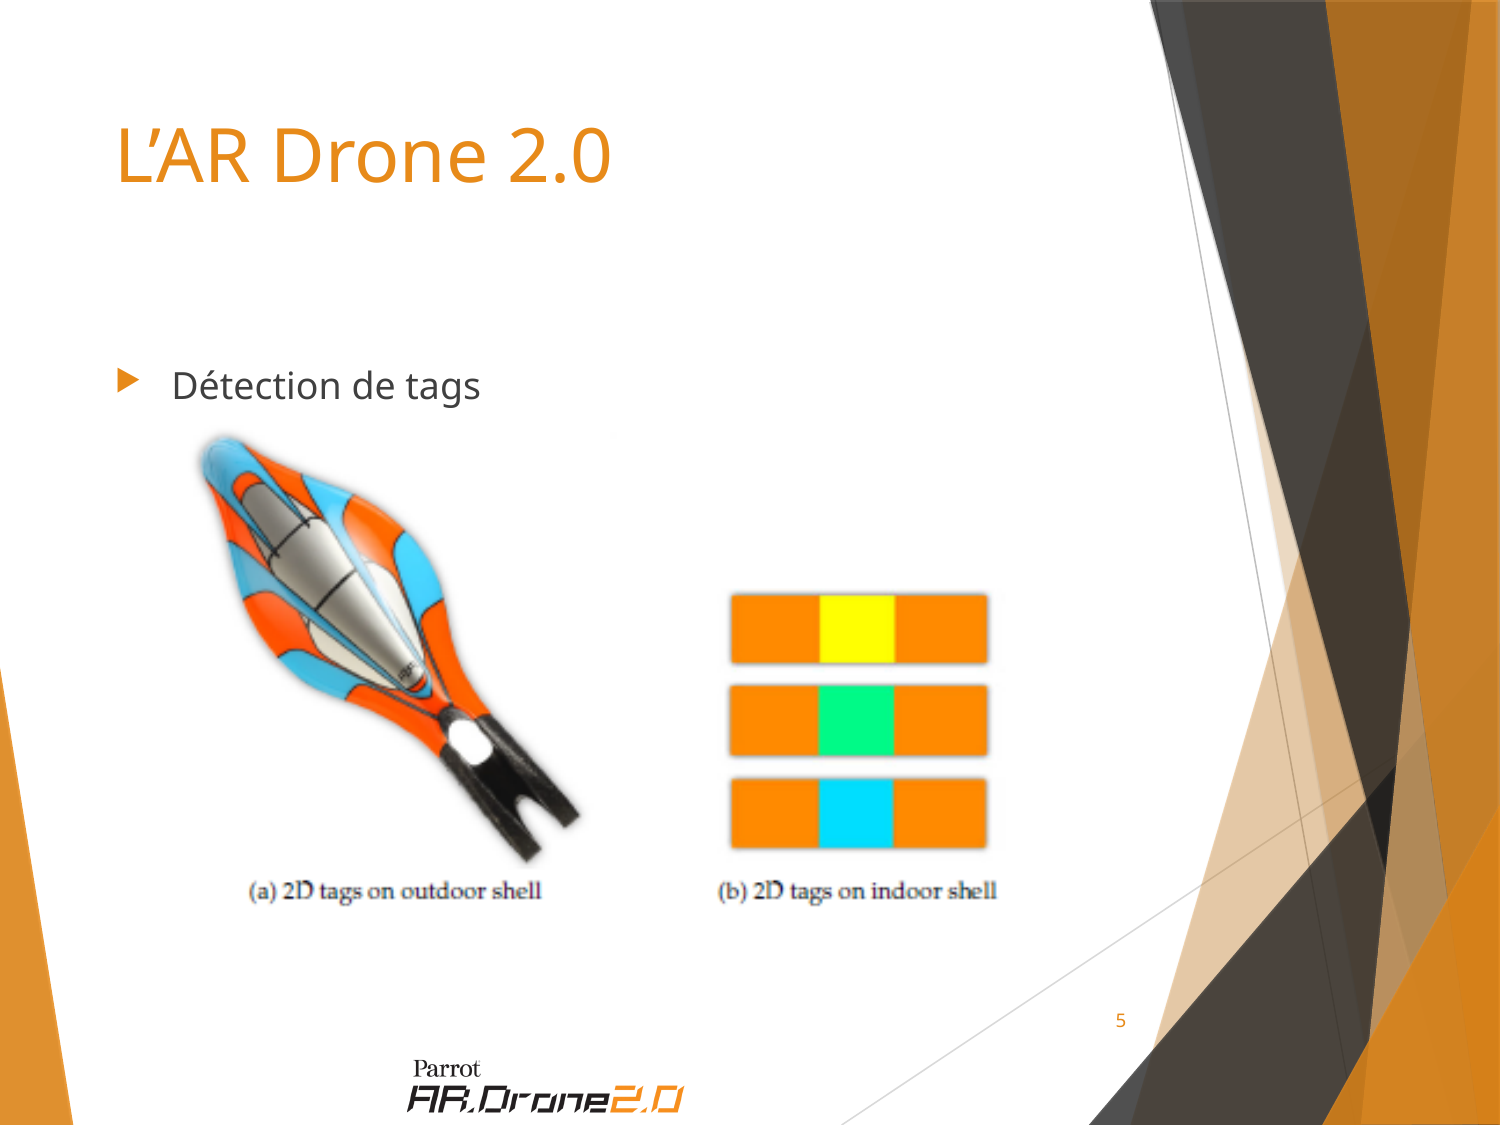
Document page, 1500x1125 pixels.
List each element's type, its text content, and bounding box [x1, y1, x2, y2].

title L’AR Drone 2.0 [99, 99, 1142, 317]
chart [125, 419, 1058, 928]
slide_number <numéro> [1057, 991, 1142, 1051]
picture [394, 1051, 690, 1125]
list Détection de tags [99, 354, 1142, 992]
picture [125, 418, 1057, 926]
